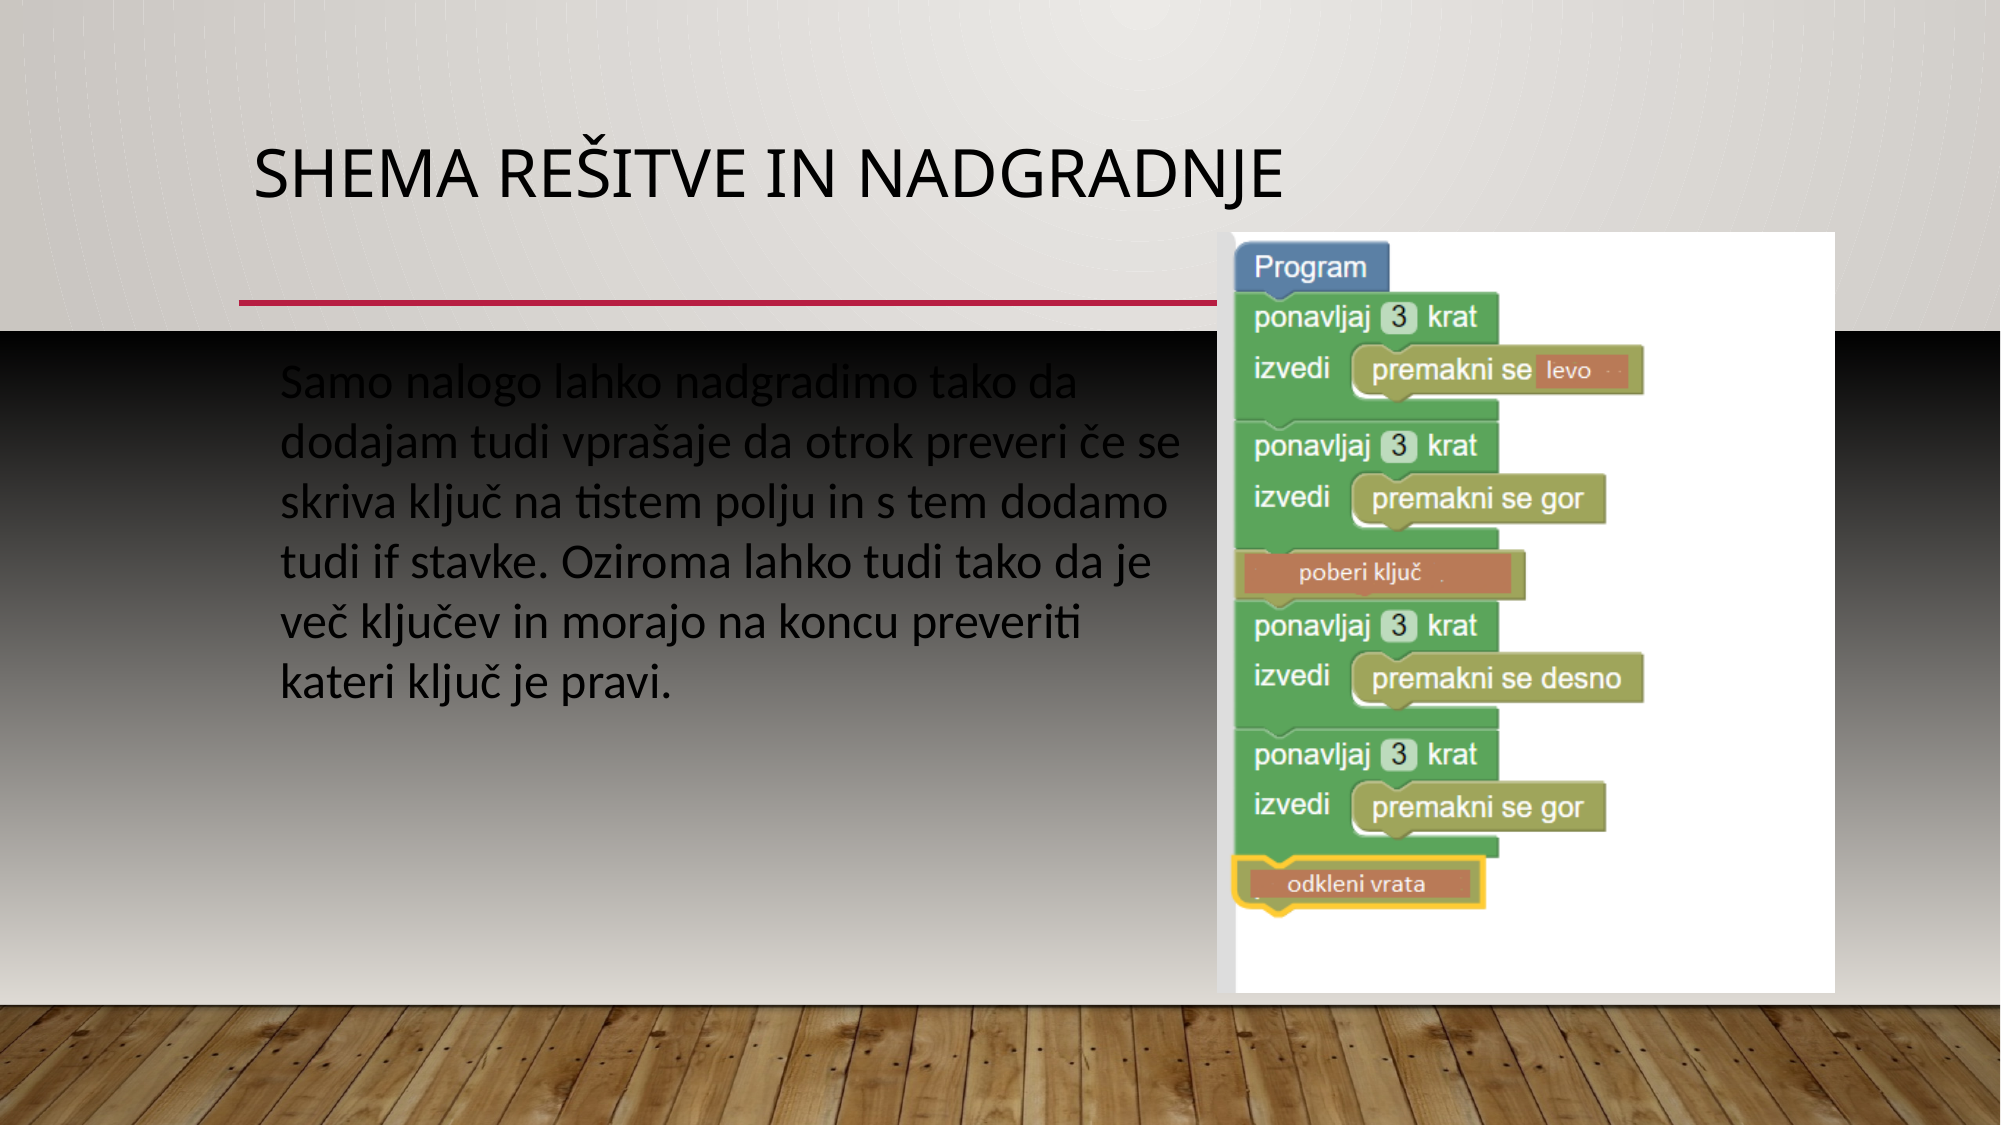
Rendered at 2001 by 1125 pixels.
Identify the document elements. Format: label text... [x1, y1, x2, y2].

picture [1217, 232, 1835, 994]
title Shema rešitve in nadgradnje [238, 131, 1814, 305]
text_box Samo nalogo lahko nadgradimo tako da dodajam tudi vprašaje da otrok preveri če se skriva ključ na tistem polju in s tem dodamo tudi if stavke. Oziroma lahko tudi tako da je več ključev in morajo na koncu preveriti kateri ključ je pravi. [265, 341, 1218, 721]
